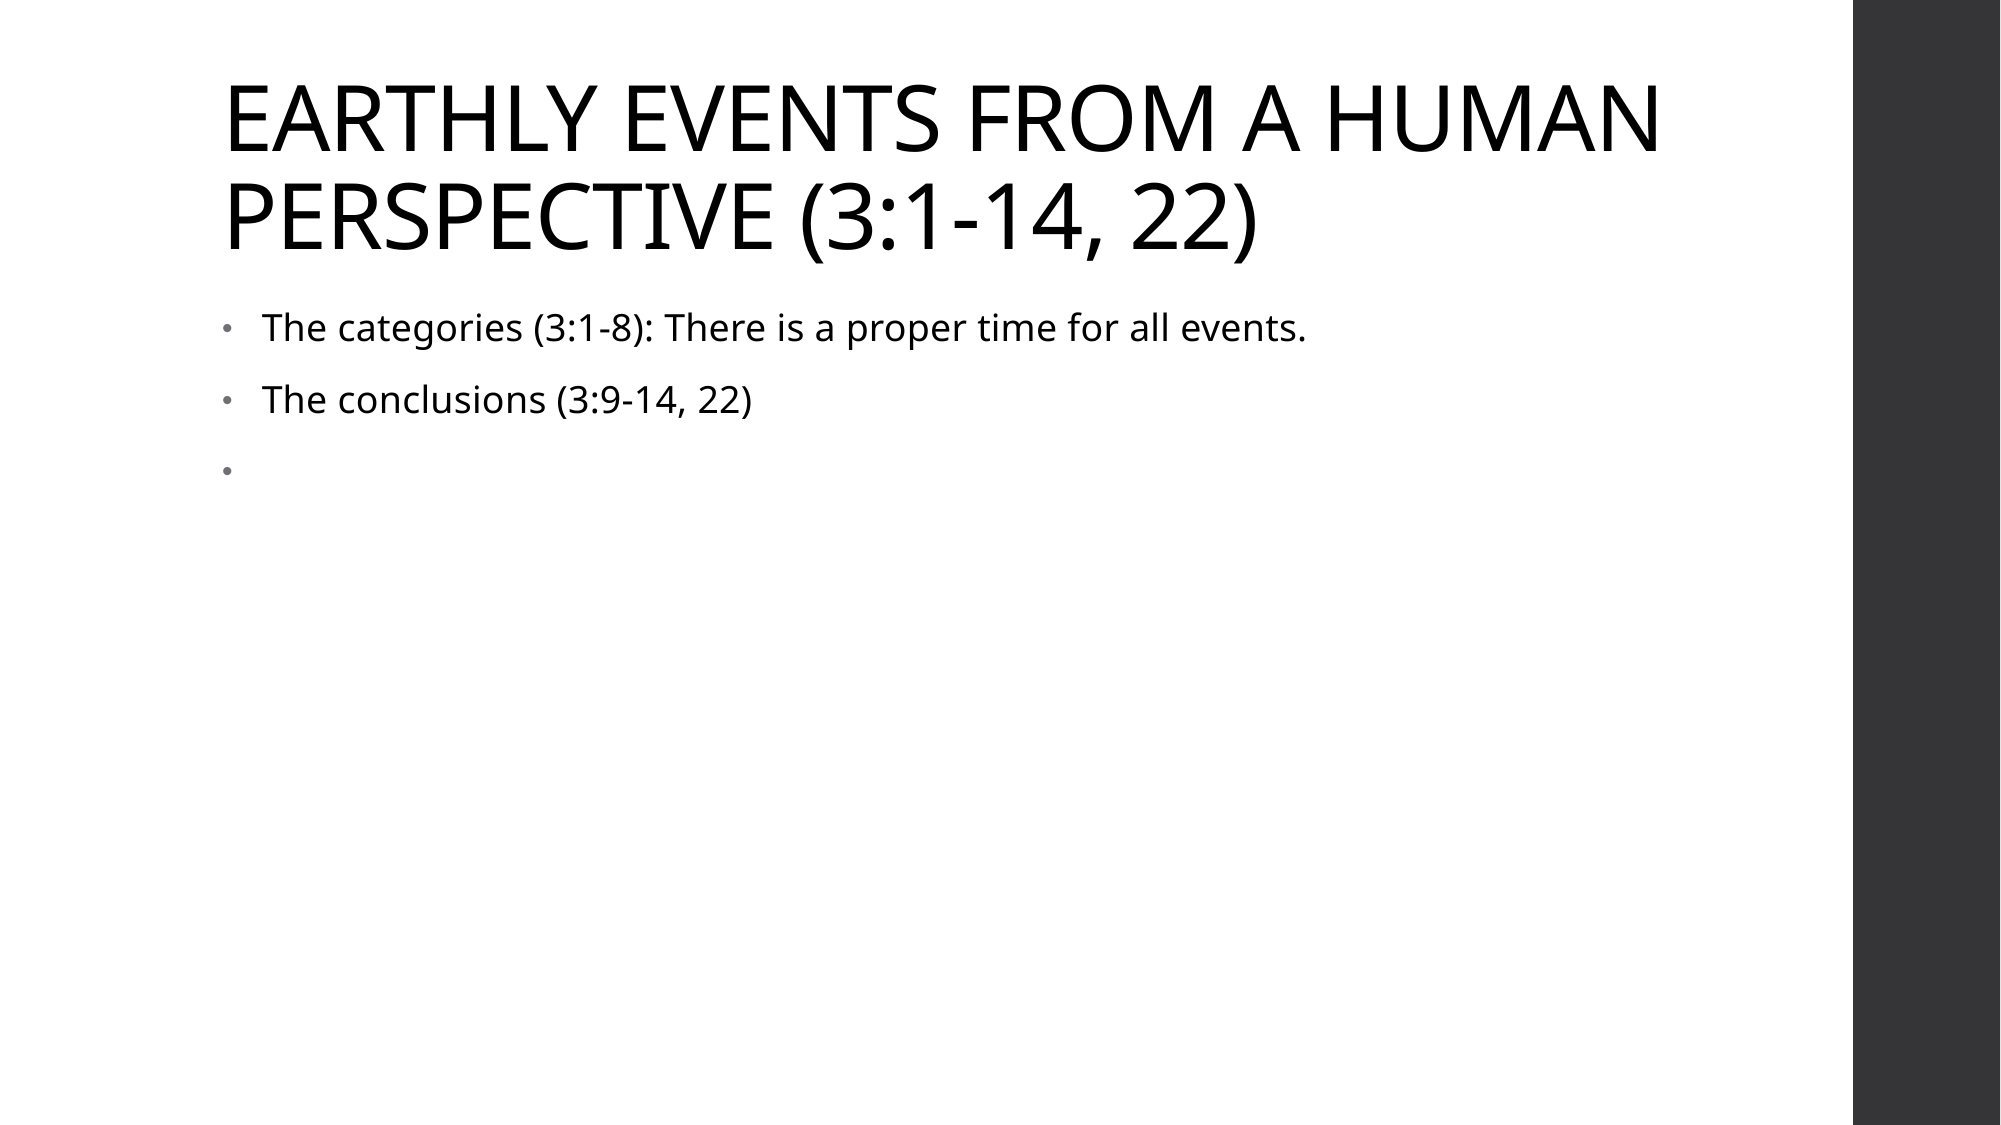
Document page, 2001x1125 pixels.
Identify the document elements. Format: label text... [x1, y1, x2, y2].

list The categories (3:1-8): There is a proper time for all events. The conclusions (3:9-14, 22) [206, 299, 1617, 1014]
title EARTHLY EVENTS FROM A HUMAN PERSPECTIVE (3:1-14, 22) [206, 60, 1797, 278]
